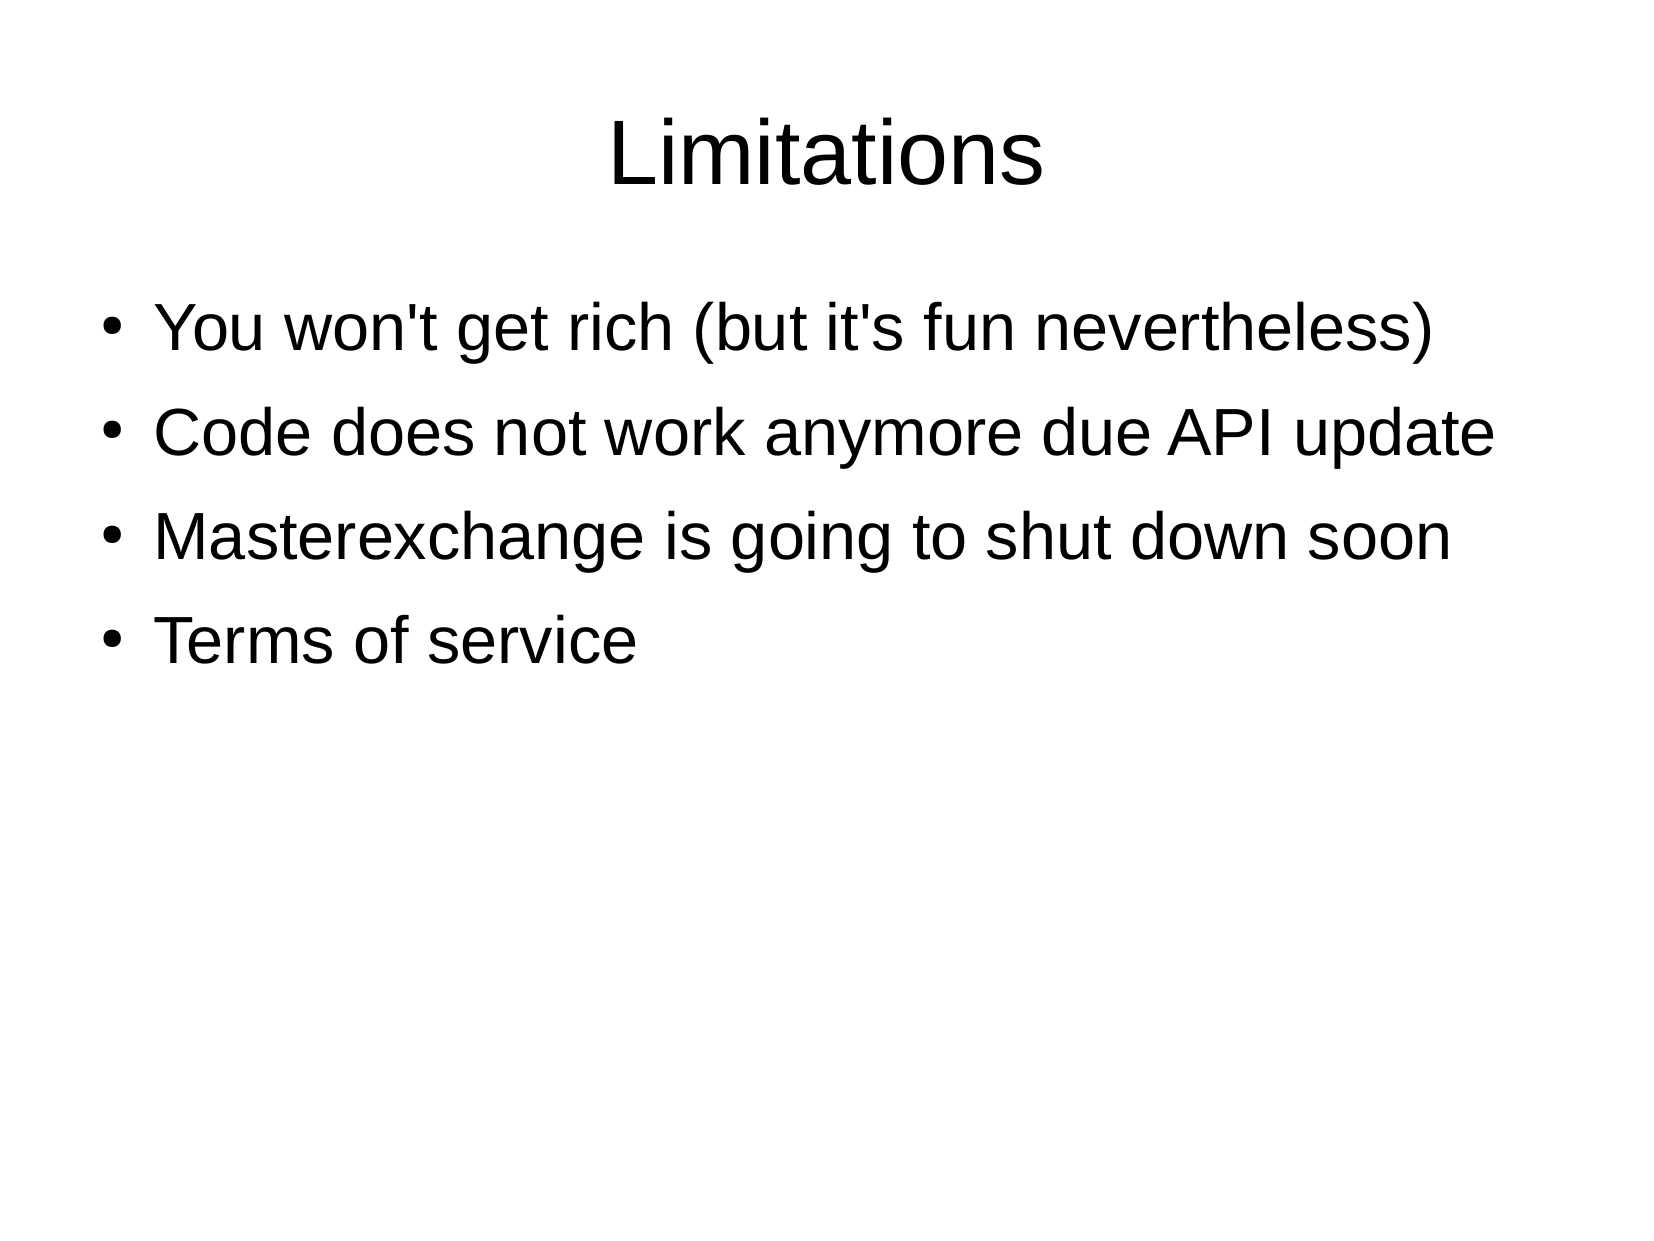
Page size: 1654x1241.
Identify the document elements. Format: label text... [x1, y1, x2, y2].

title Limitations [82, 49, 1571, 257]
list You won't get rich (but it's fun nevertheless) Code does not work anymore due API update Masterexchange is going to shut down soon Terms of service [82, 290, 1571, 1010]
